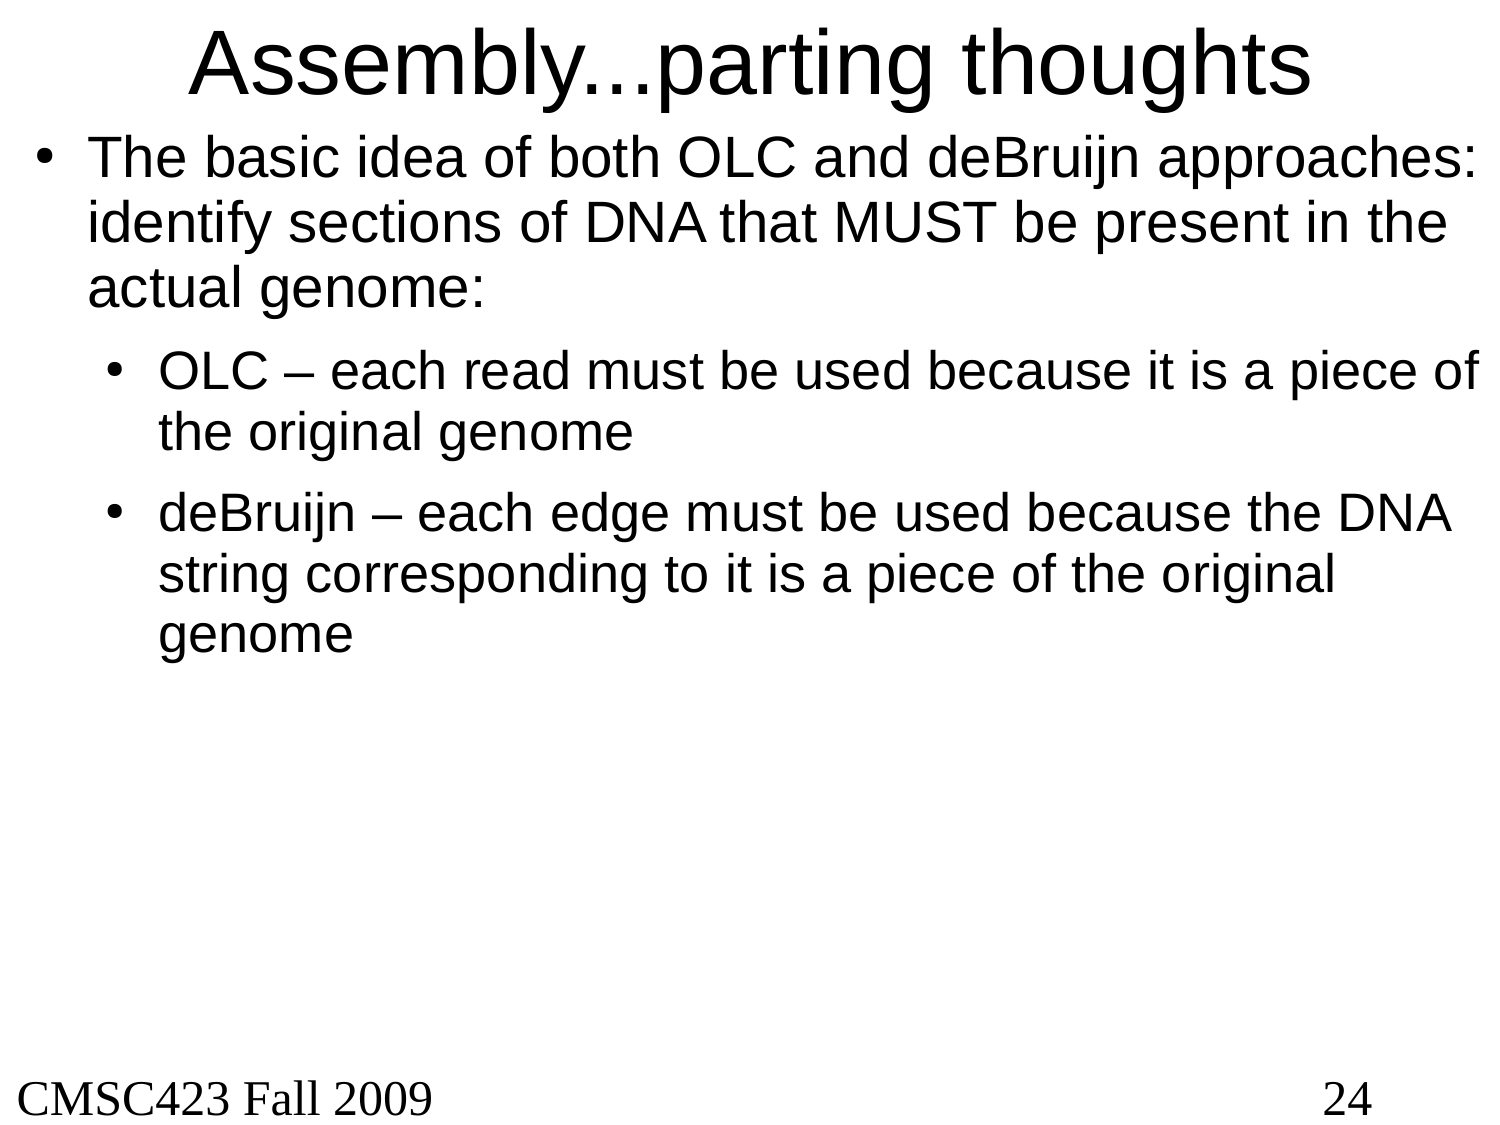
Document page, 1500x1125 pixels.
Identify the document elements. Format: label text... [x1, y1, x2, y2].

title Assembly...parting thoughts [19, 9, 1485, 116]
list The basic idea of both OLC and deBruijn approaches: identify sections of DNA that MUST be present in the actual genome: OLC – each read must be used because it is a piece of the original genome deBruijn – each edge must be used because the DNA string corresponding to it is a piece of the original genome [16, 124, 1485, 1072]
